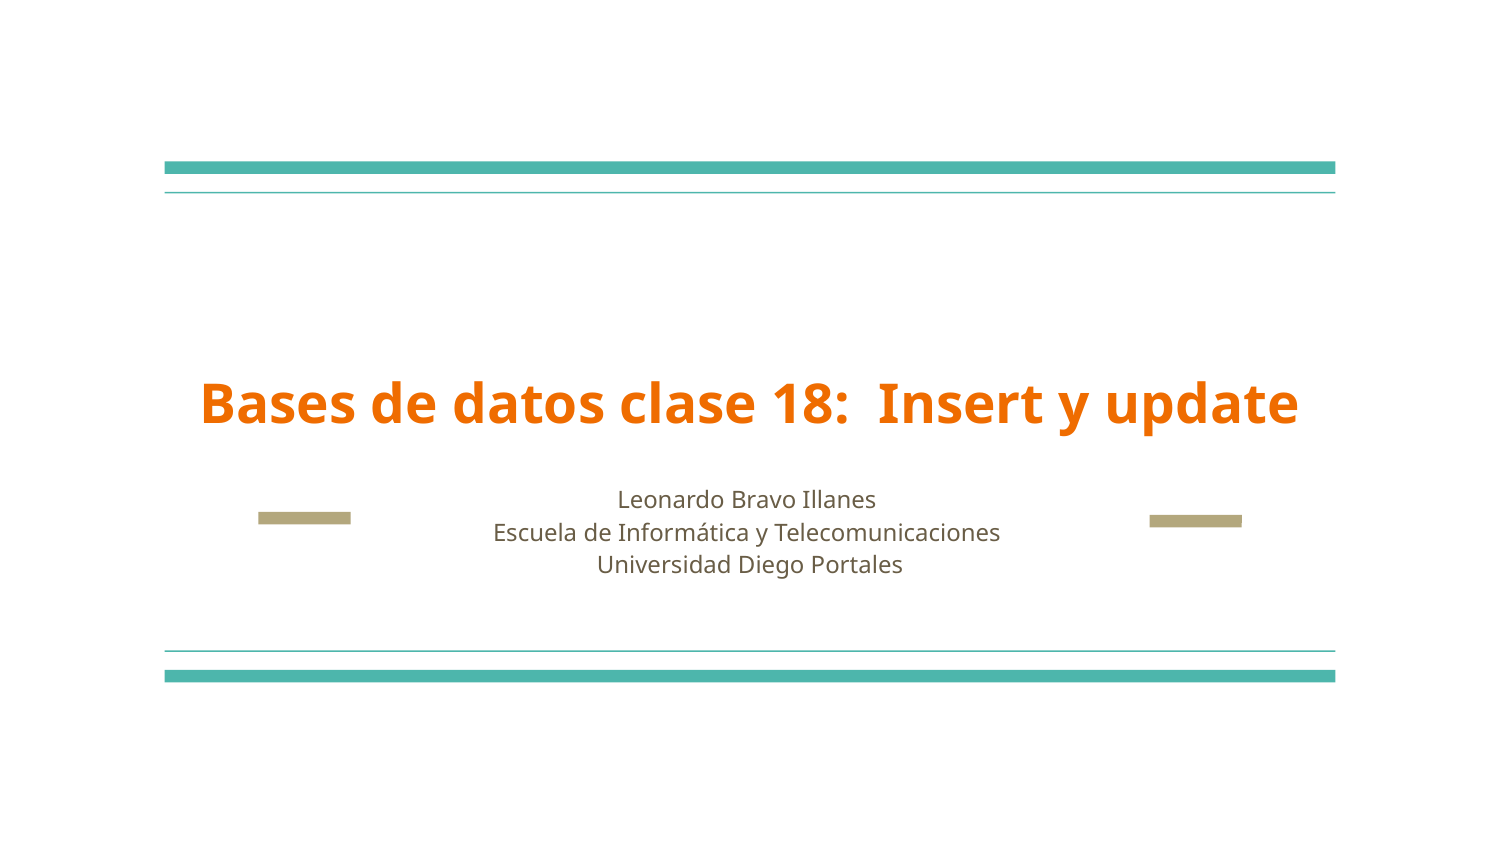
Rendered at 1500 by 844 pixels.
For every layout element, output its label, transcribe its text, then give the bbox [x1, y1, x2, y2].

title Bases de datos clase 18: Insert y update [164, 287, 1336, 456]
subtitle Leonardo Bravo Illanes Escuela de Informática y Telecomunicaciones Universidad Diego Portales [350, 467, 1150, 598]
